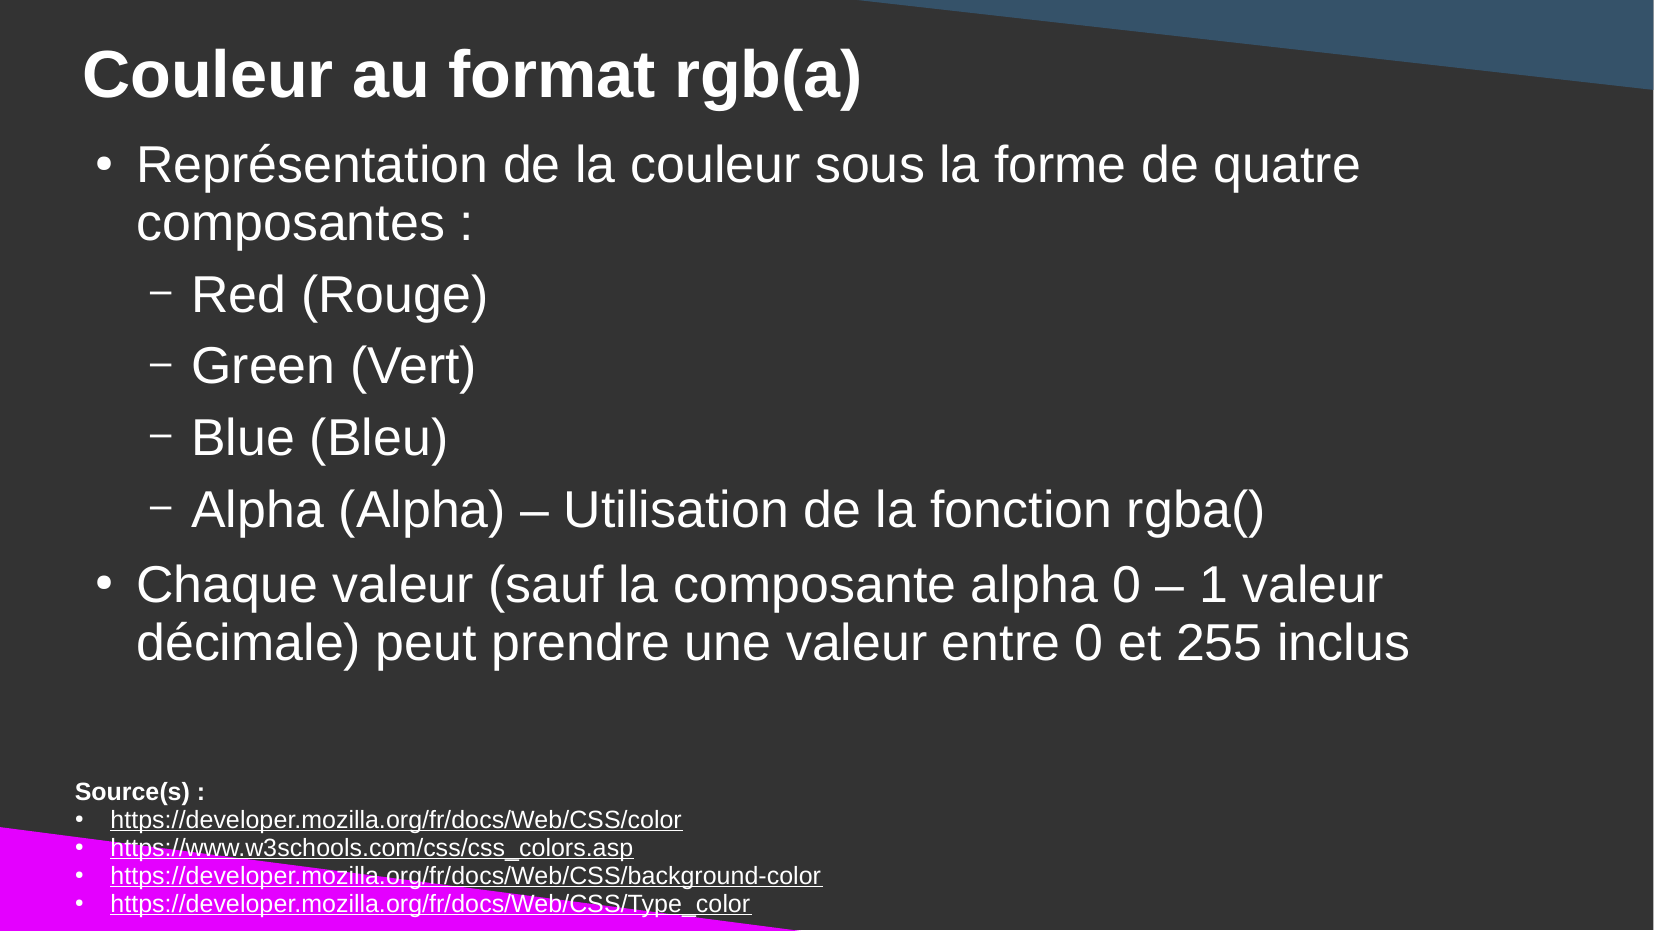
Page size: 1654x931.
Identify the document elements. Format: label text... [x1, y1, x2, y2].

text_box Source(s) : https://developer.mozilla.org/fr/docs/Web/CSS/color https://www.w3schools.com/css/css_colors.asp https://developer.mozilla.org/fr/docs/Web/CSS/background-color https://developer.mozilla.org/fr/docs/Web/CSS/Type_color [60, 770, 1546, 926]
title Couleur au format rgb(a) [82, 37, 1571, 122]
text_box [857, 0, 1654, 90]
list Représentation de la couleur sous la forme de quatre composantes : Red (Rouge) Green (Vert) Blue (Bleu) Alpha (Alpha) – Utilisation de la fonction rgba() Chaque valeur (sauf la composante alpha 0 – 1 valeur décimale) peut prendre une valeur entre 0 et 255 inclus [80, 135, 1605, 674]
text_box [0, 827, 801, 931]
